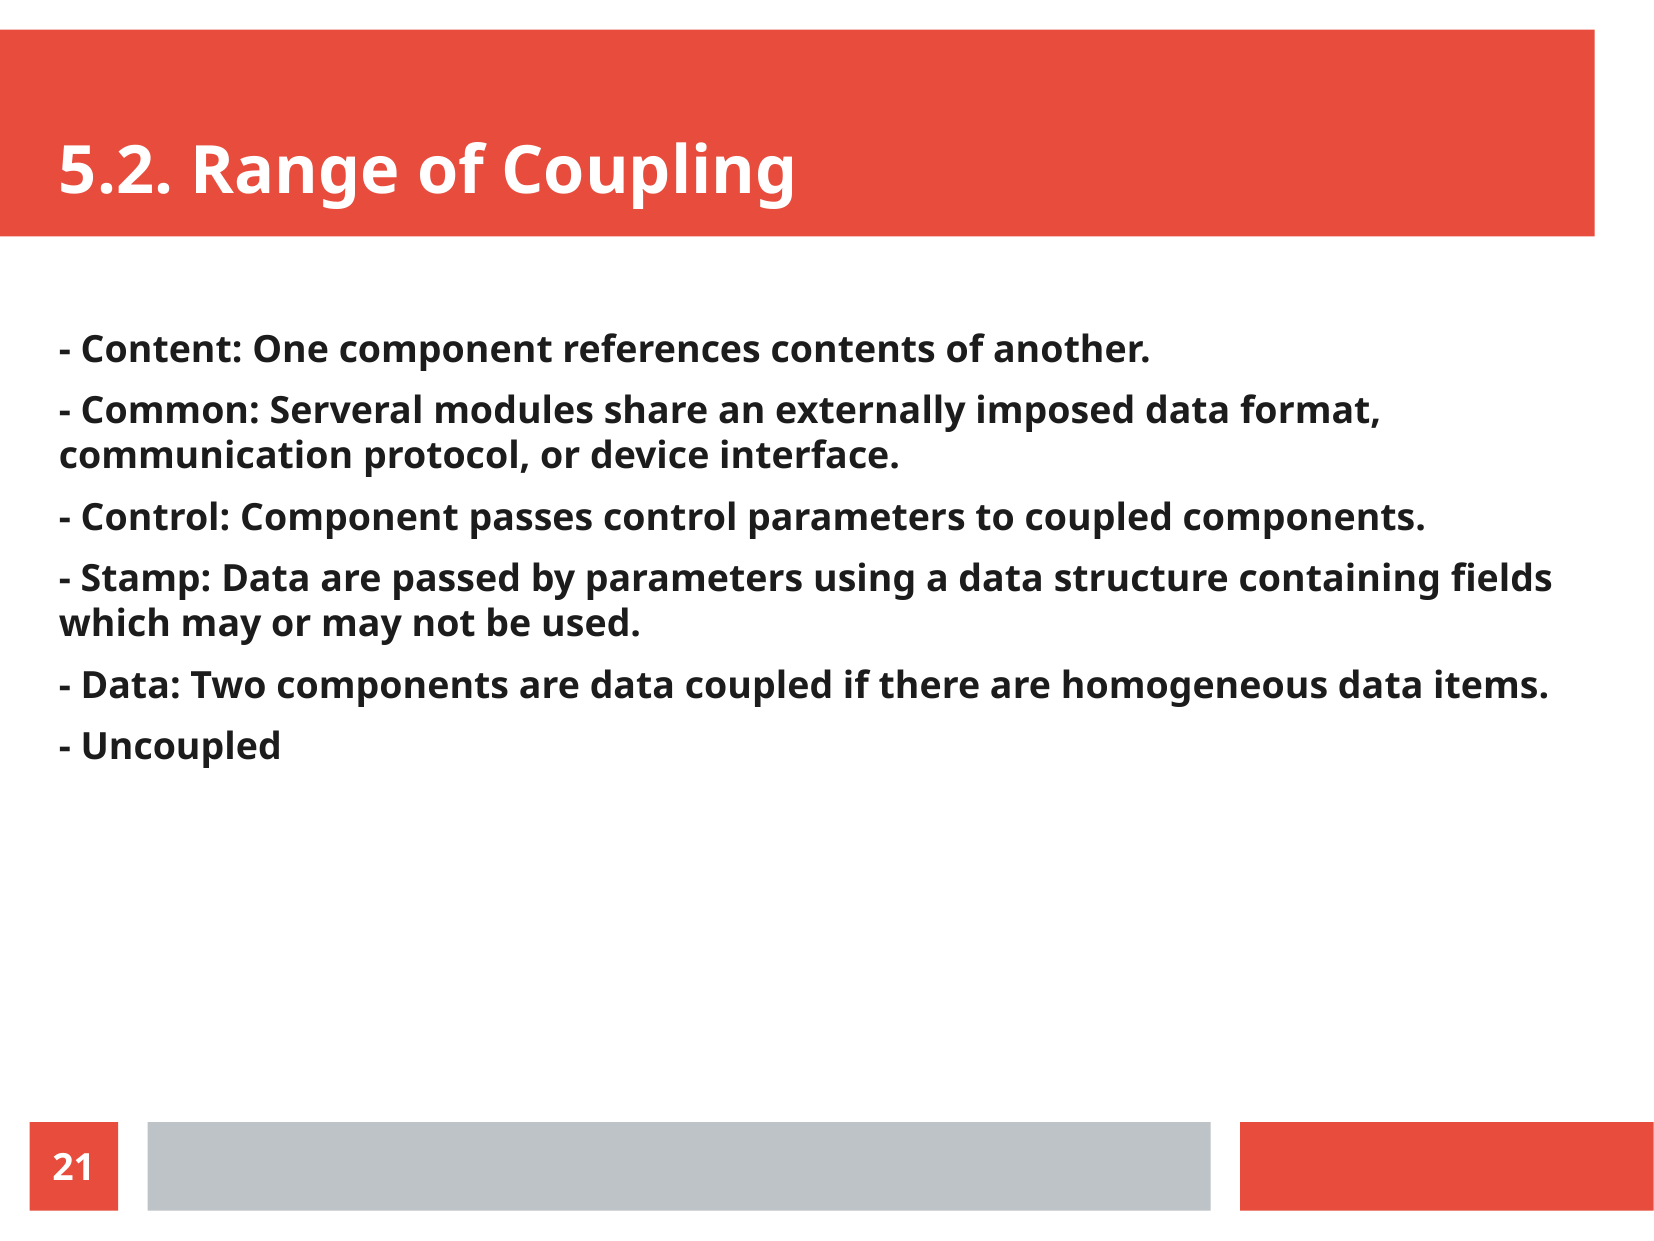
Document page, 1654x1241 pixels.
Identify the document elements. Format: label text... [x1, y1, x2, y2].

text_box [29, 1122, 119, 1211]
title 5.2. Range of Coupling [59, 59, 1595, 207]
list - Content: One component references contents of another. - Common: Serveral modules share an externally imposed data format, communication protocol, or device interface. - Control: Component passes control parameters to coupled components. - Stamp: Data are passed by parameters using a data structure containing fields which may or may not be used. - Data: Two components are data coupled if there are homogeneous data items. - Uncoupled [59, 324, 1565, 1093]
